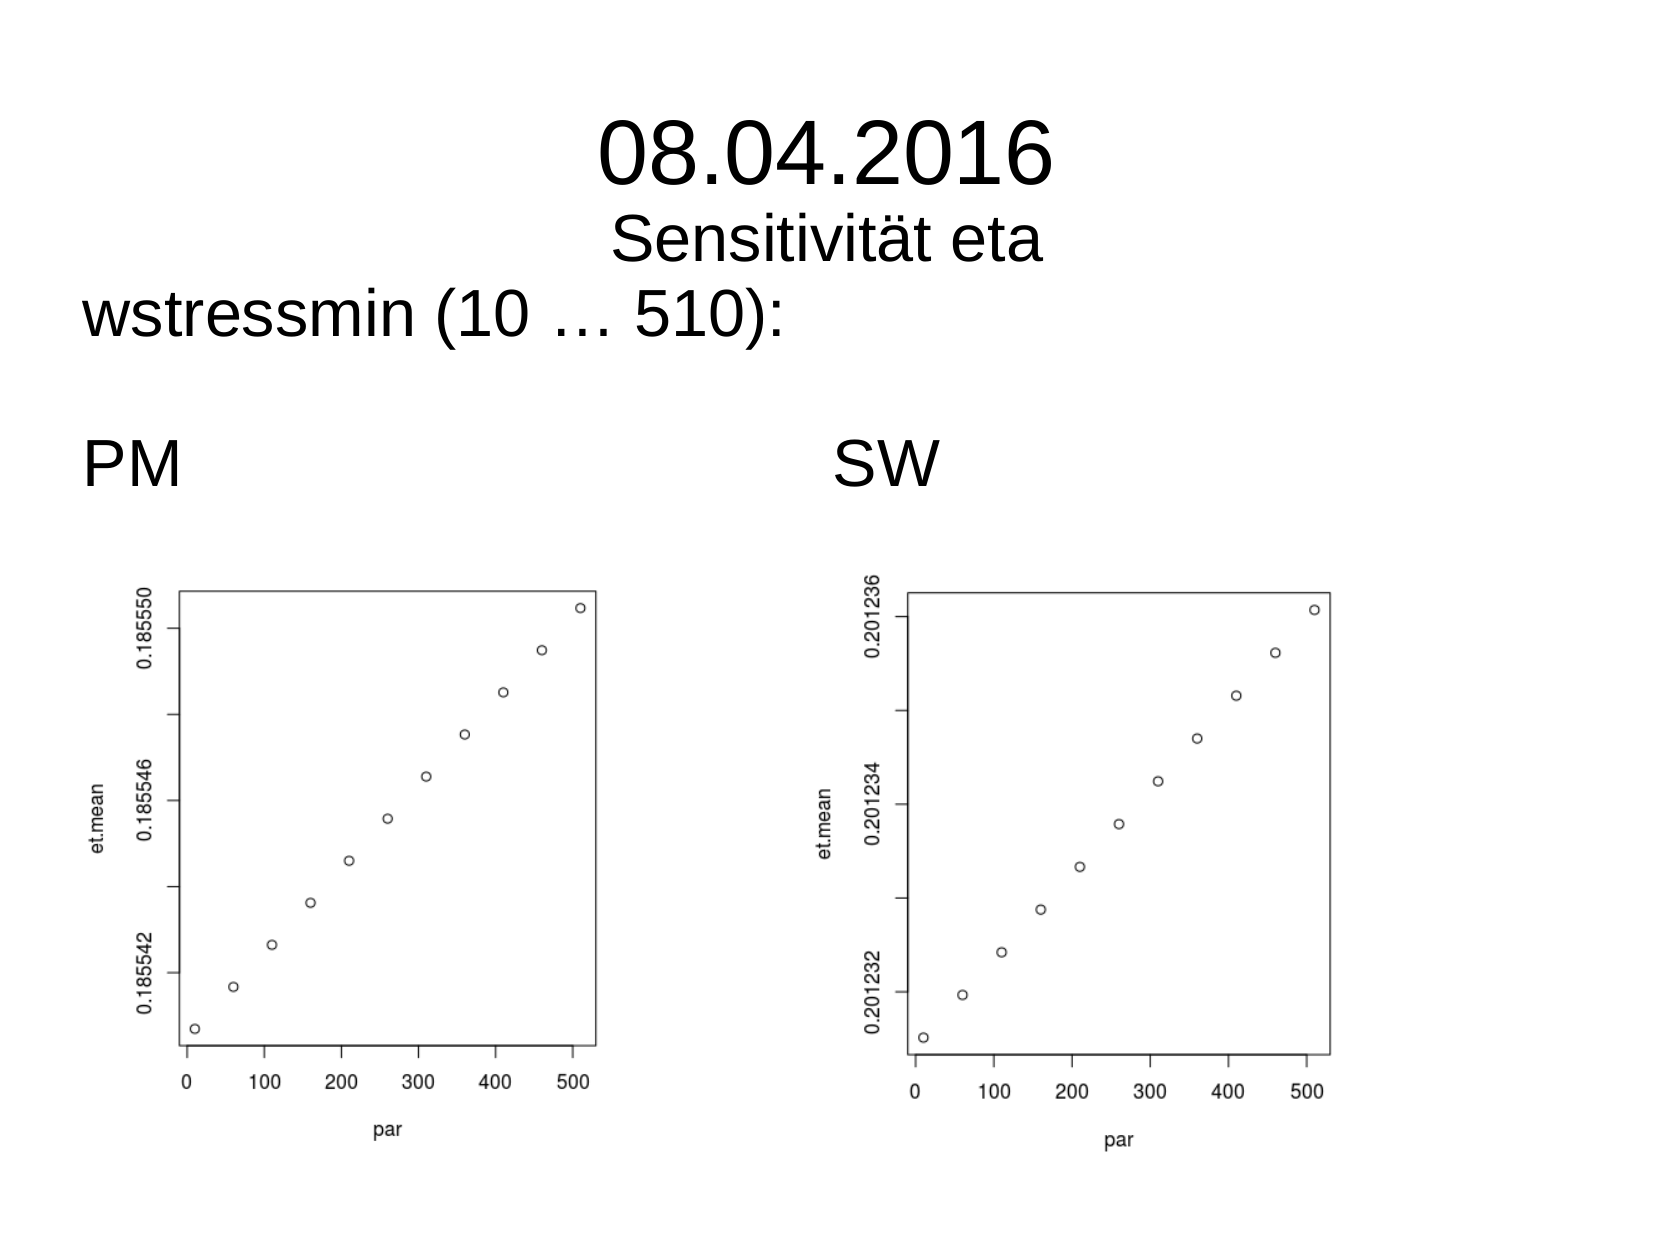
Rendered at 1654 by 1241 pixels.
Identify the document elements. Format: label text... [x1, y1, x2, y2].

title 08.04.2016 [82, 49, 1571, 201]
subtitle Sensitivität eta wstressmin (10 … 510): PM SW [82, 201, 1571, 1099]
picture [809, 494, 1381, 1178]
picture [82, 494, 646, 1167]
